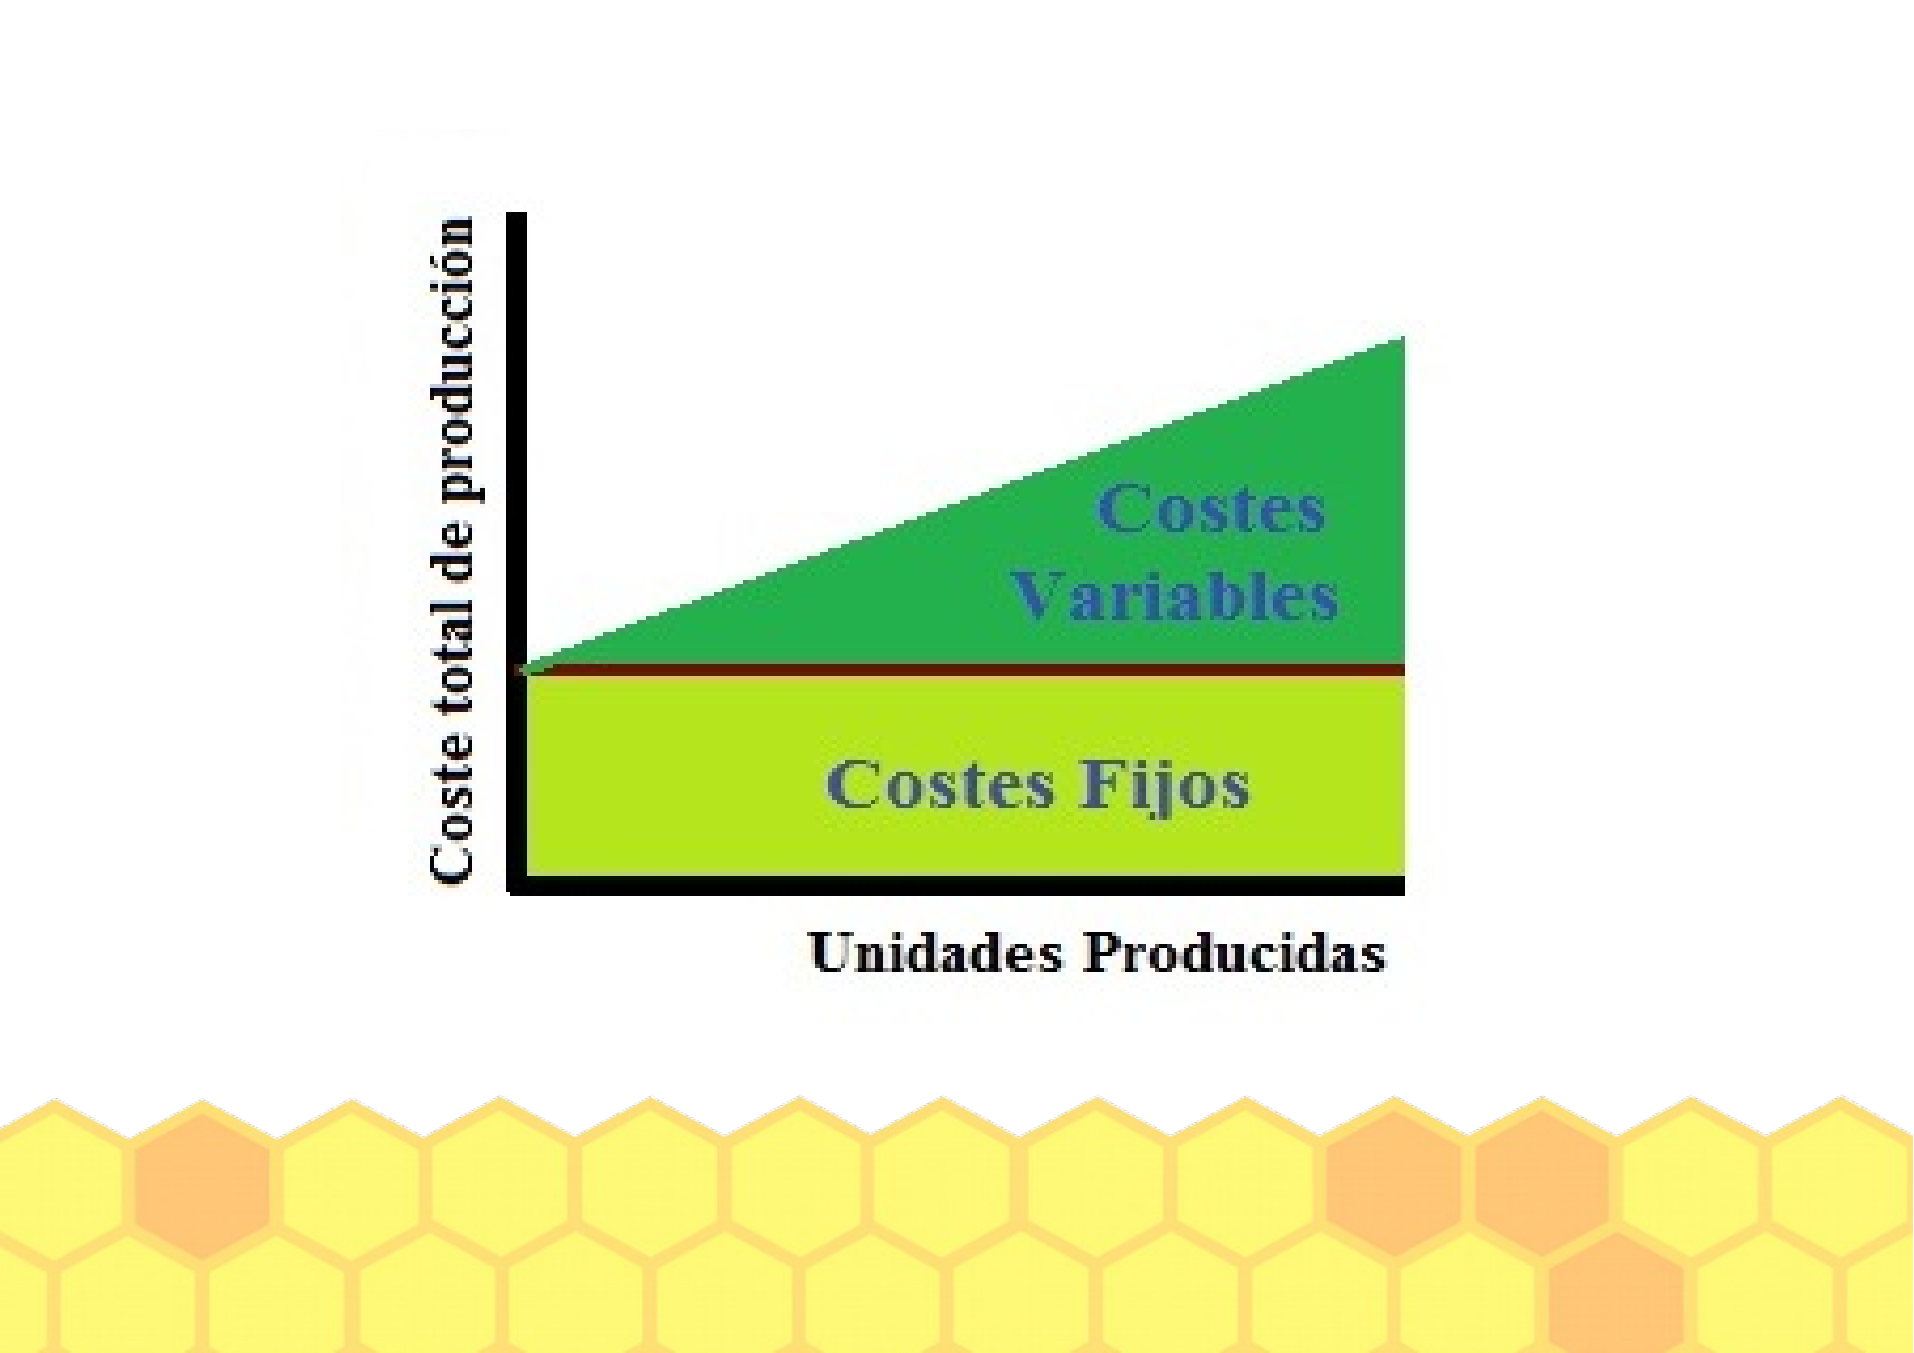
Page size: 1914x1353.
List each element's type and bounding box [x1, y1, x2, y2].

picture [341, 129, 1558, 1056]
picture [0, 1092, 1913, 1353]
